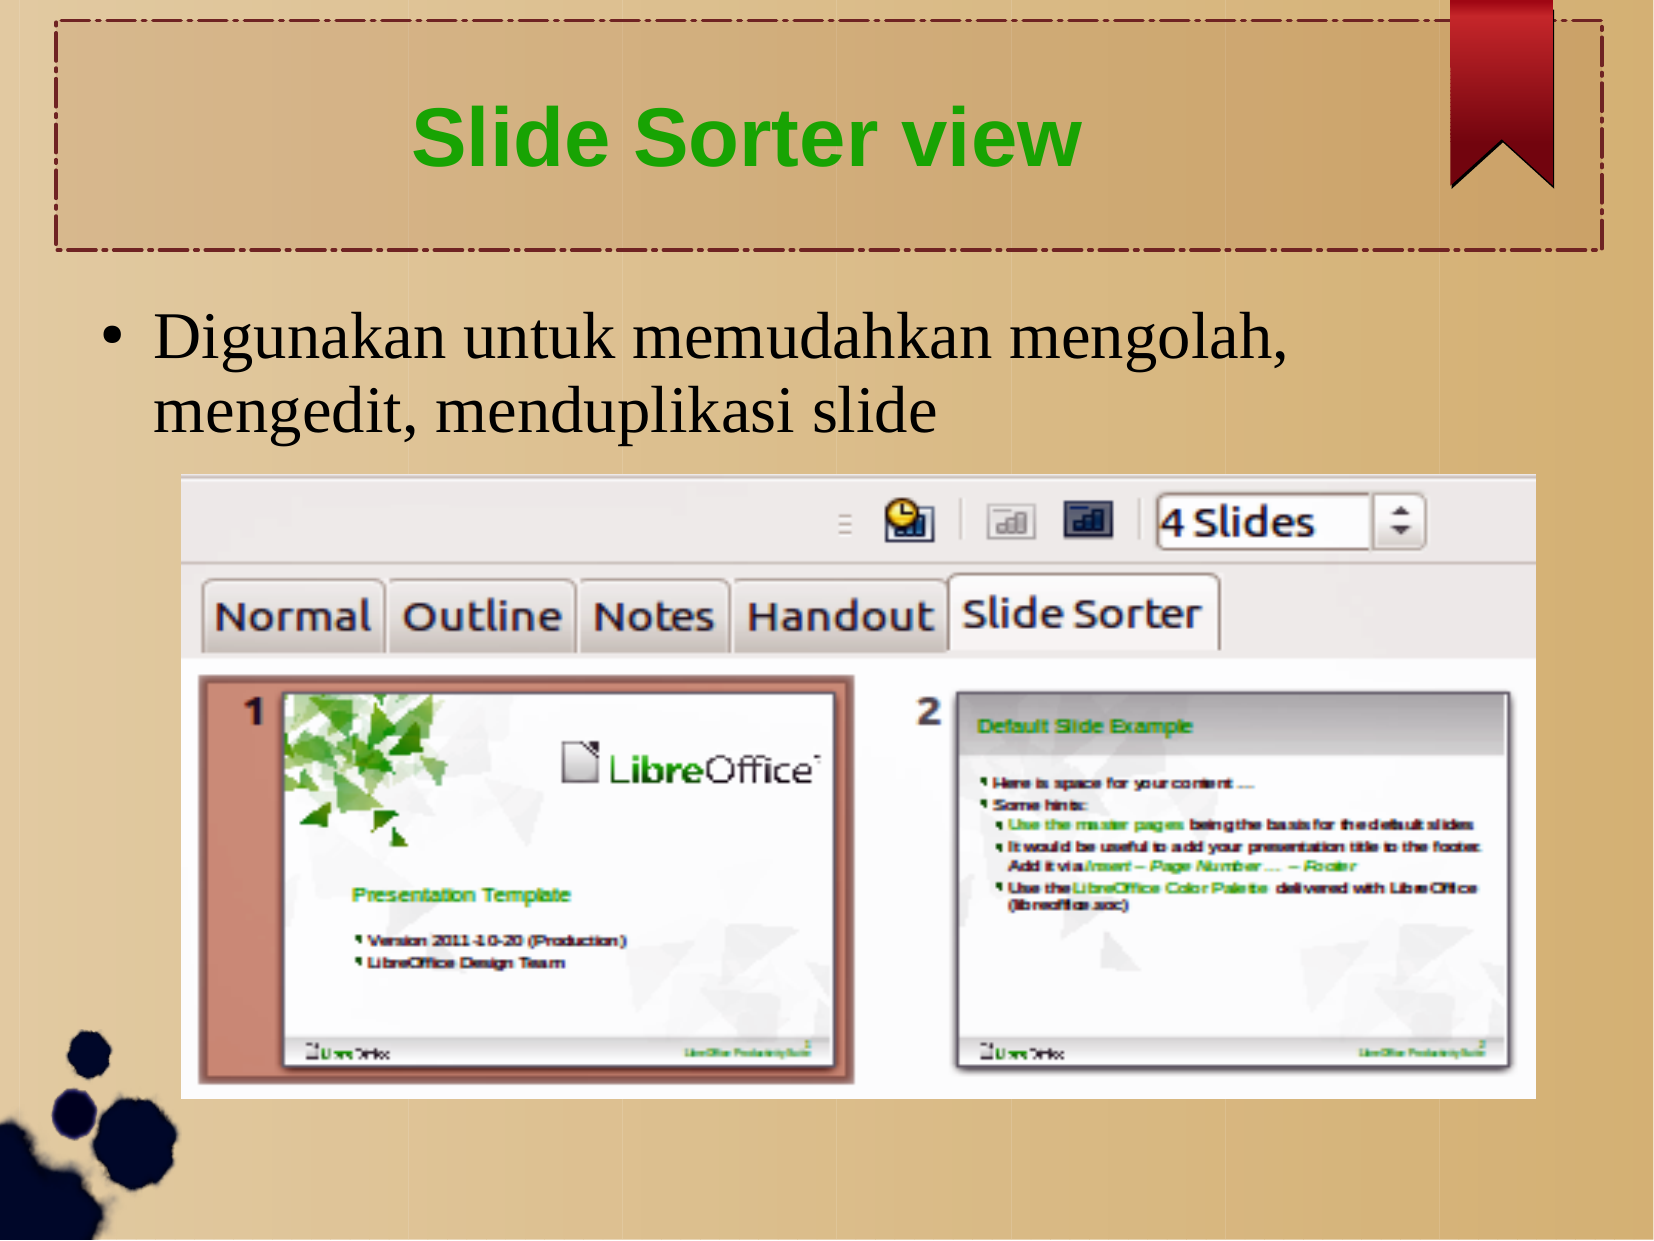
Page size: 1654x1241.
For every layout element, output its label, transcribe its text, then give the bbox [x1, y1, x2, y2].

list Digunakan untuk memudahkan mengolah, mengedit, menduplikasi slide [82, 299, 1571, 1019]
picture [181, 474, 1536, 1099]
title Slide Sorter view [82, 47, 1412, 229]
